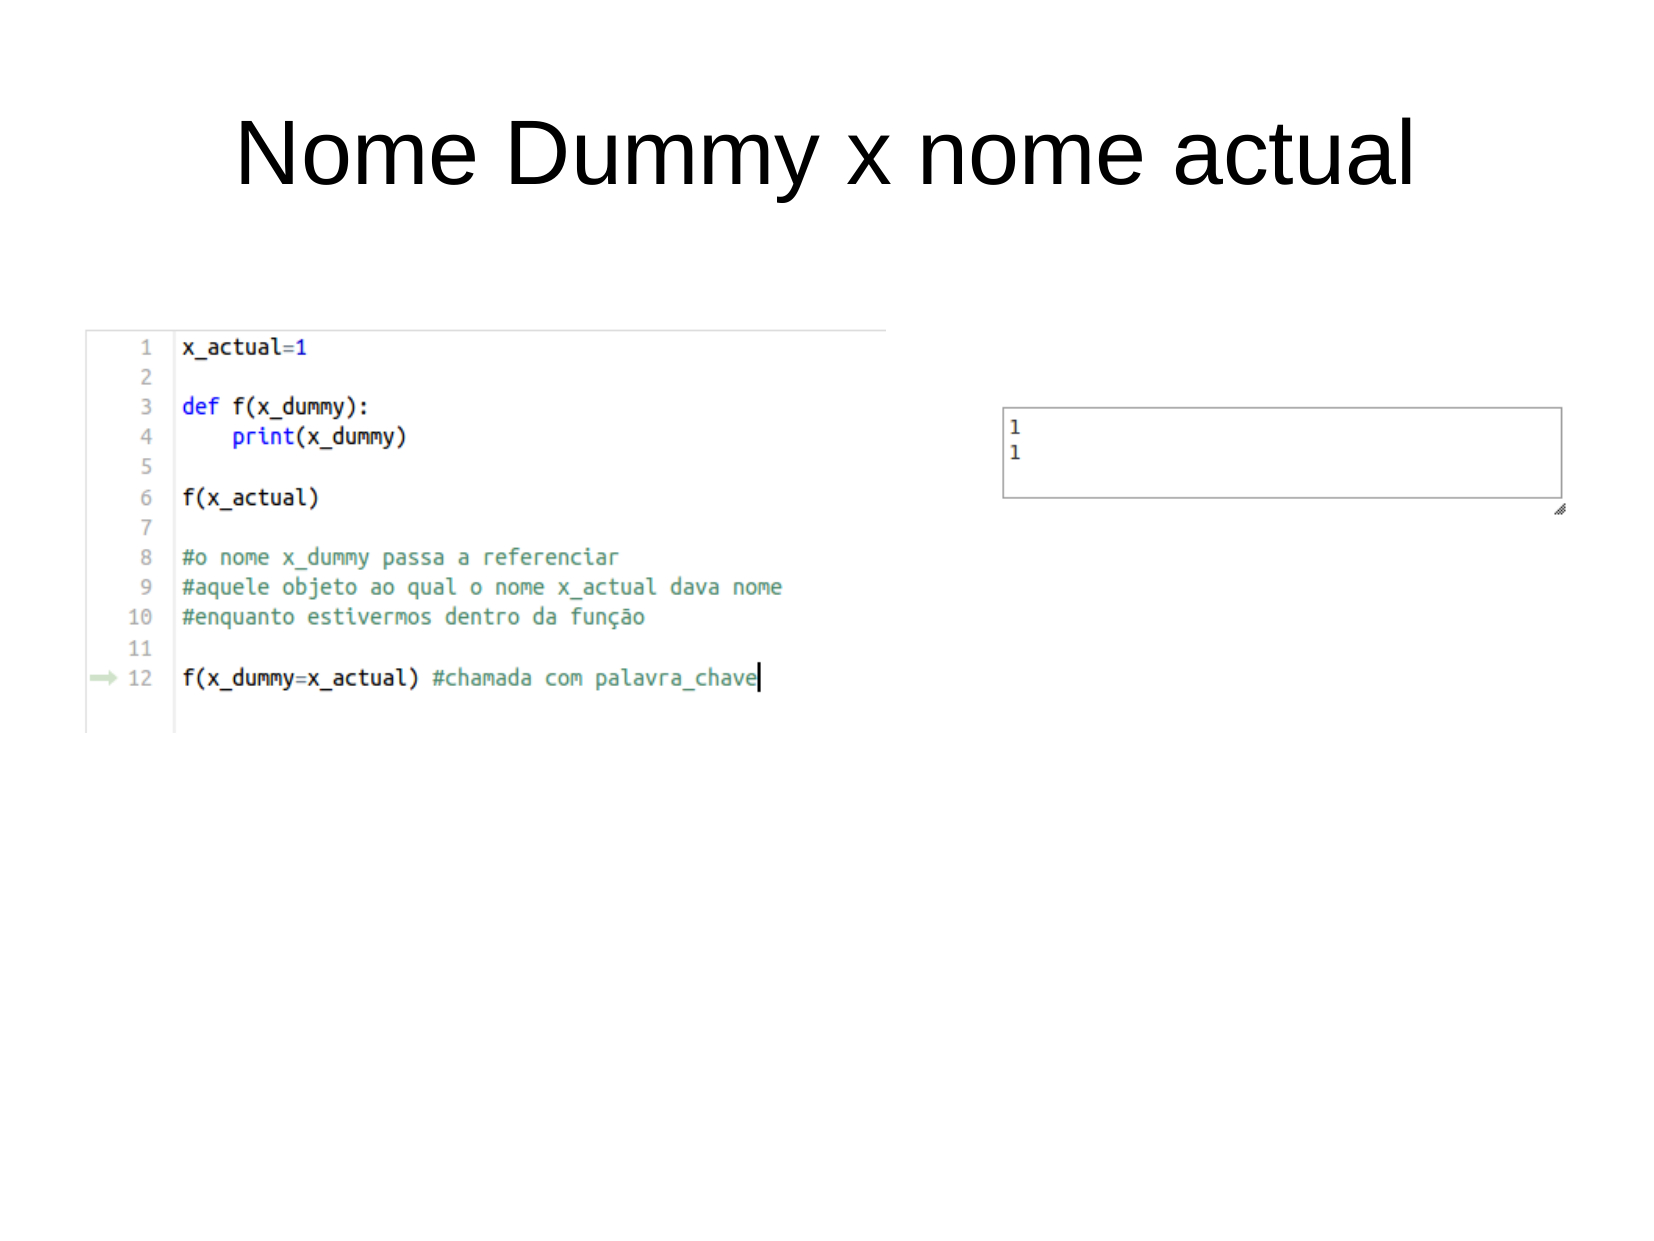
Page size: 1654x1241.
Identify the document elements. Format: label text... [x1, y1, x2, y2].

picture [998, 401, 1583, 529]
picture [73, 319, 886, 733]
title Nome Dummy x nome actual [82, 49, 1571, 257]
